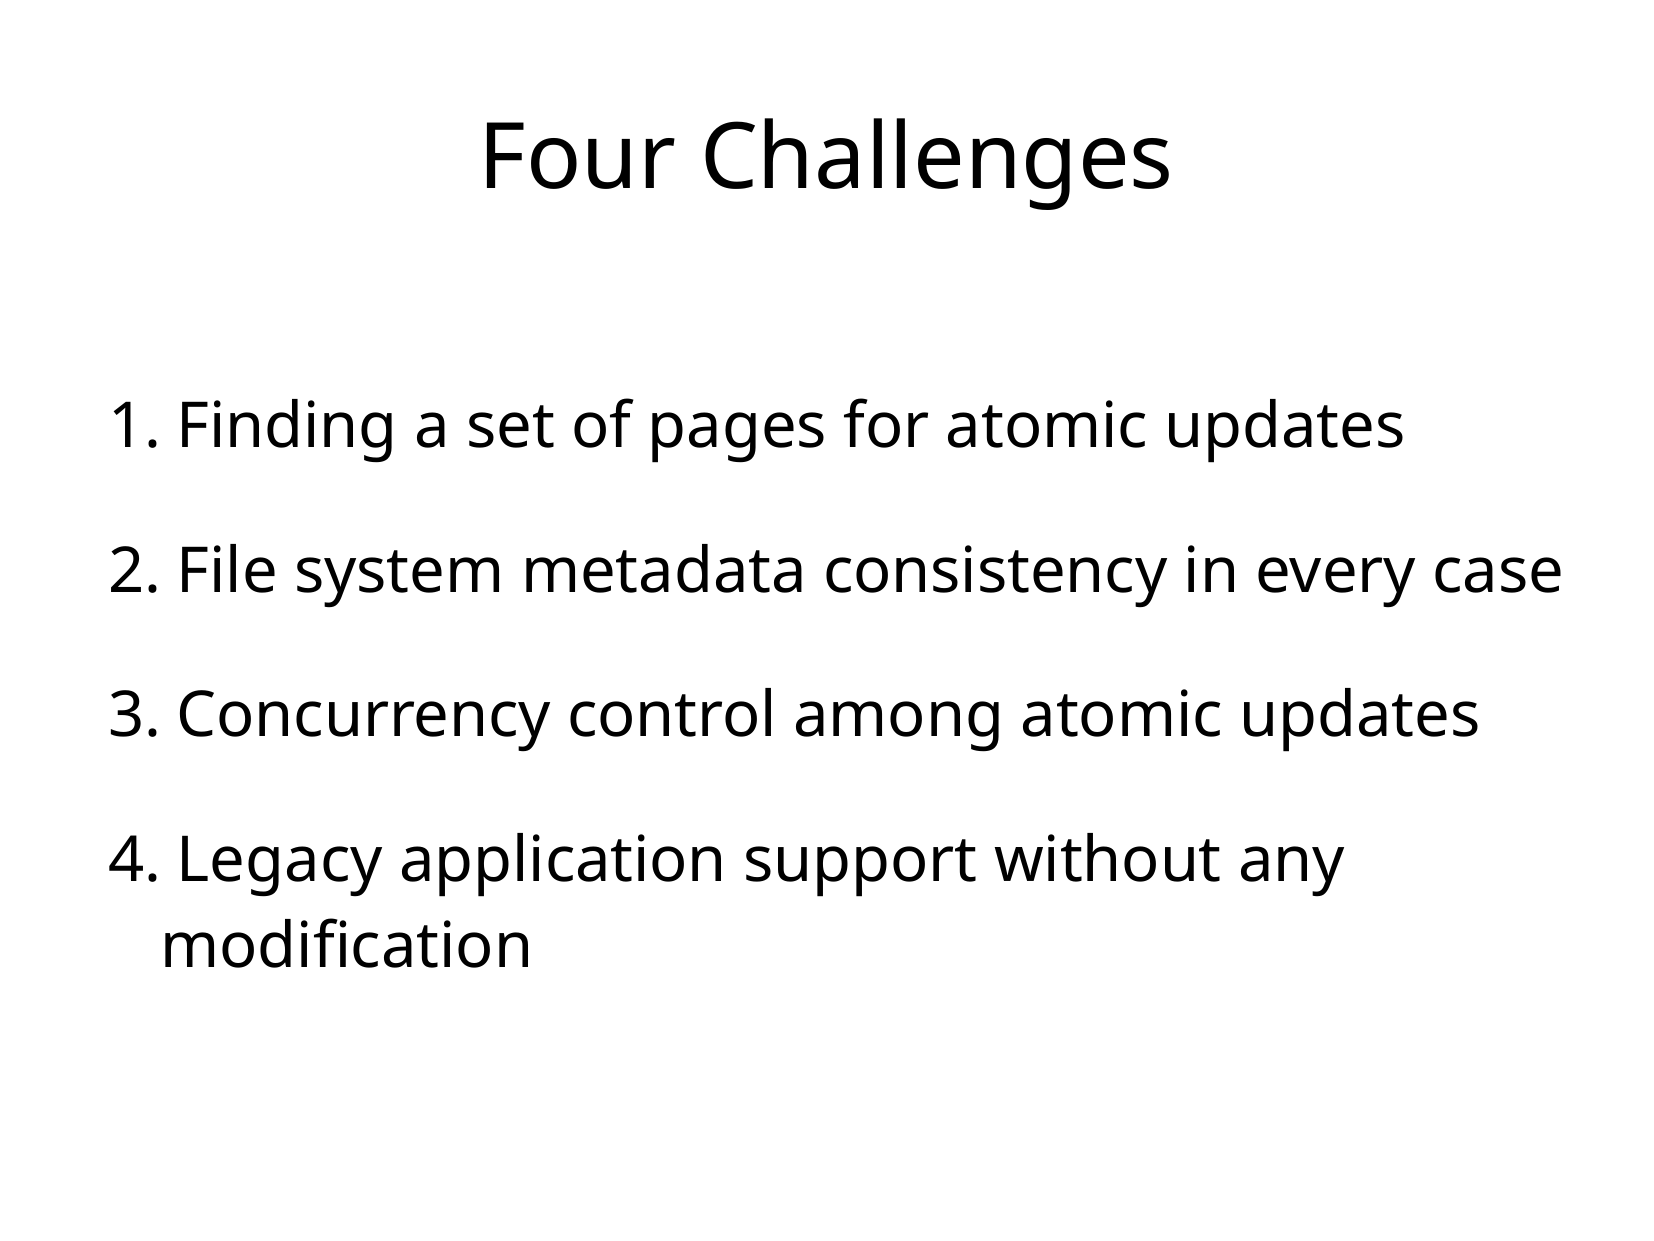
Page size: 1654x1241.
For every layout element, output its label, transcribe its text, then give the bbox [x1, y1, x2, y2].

title Four Challenges [82, 49, 1571, 257]
list Finding a set of pages for atomic updates File system metadata consistency in every case Concurrency control among atomic updates Legacy application support without any modification [90, 380, 1575, 1079]
